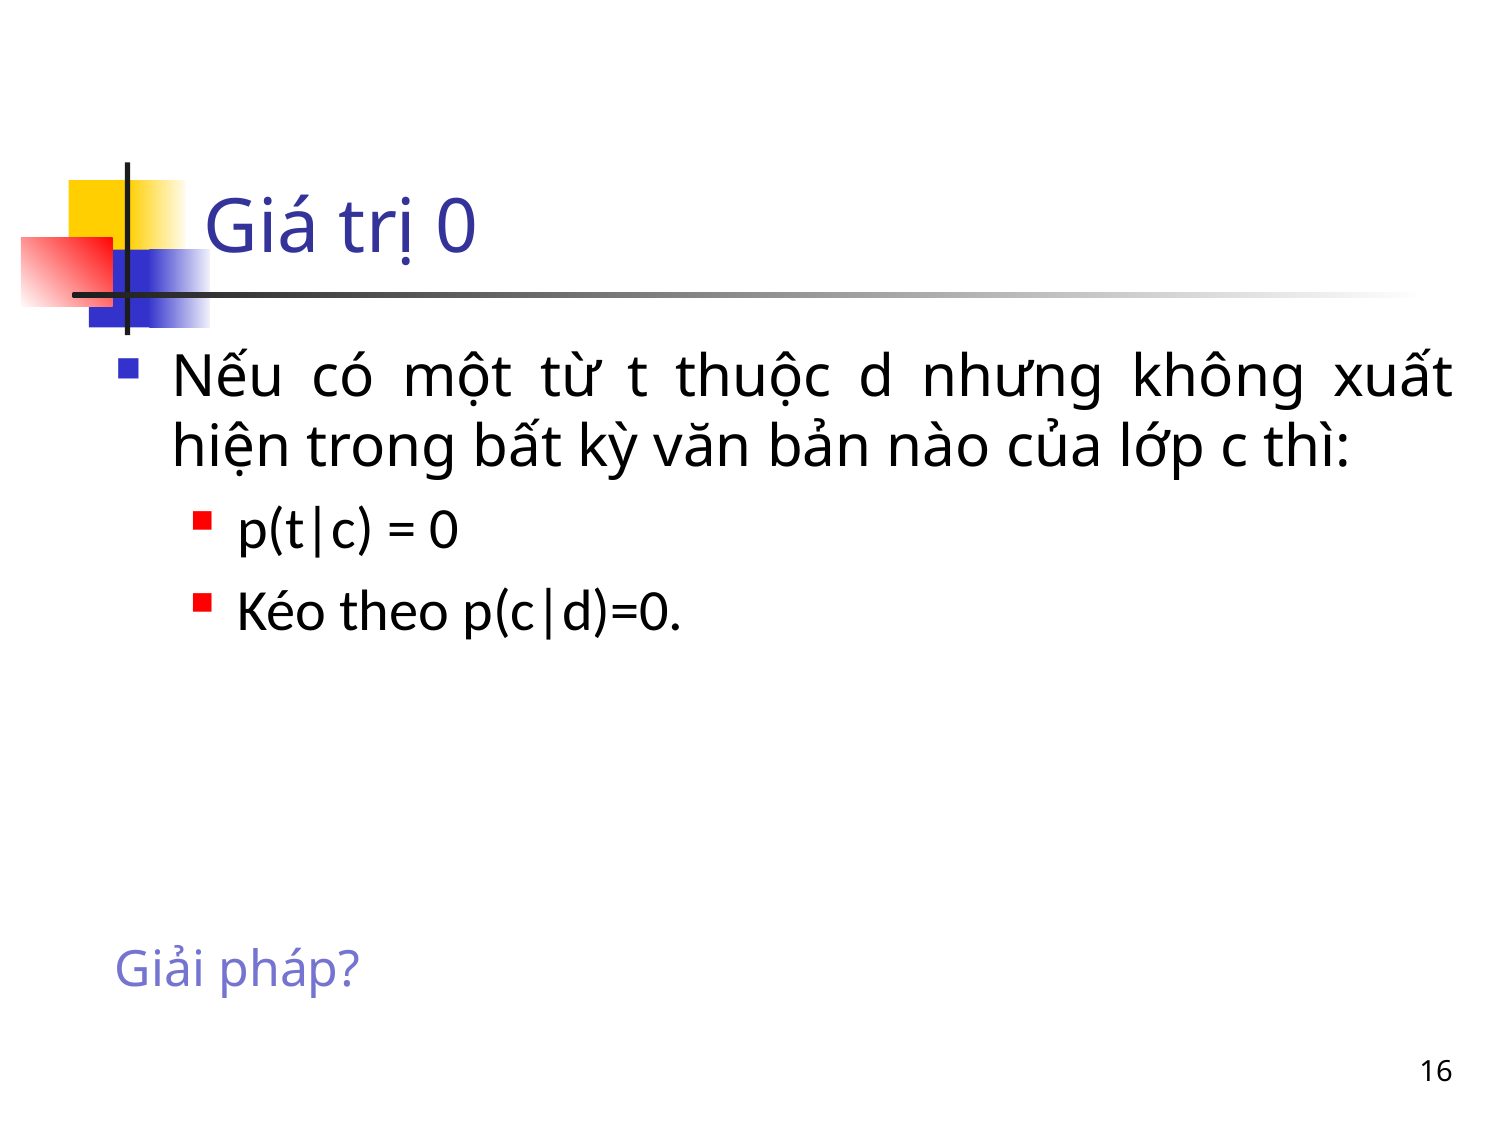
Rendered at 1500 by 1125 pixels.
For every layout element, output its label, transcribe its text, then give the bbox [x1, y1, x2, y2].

text_box Giải pháp? [100, 928, 1046, 1004]
list Nếu có một từ t thuộc d nhưng không xuất hiện trong bất kỳ văn bản nào của lớp c thì: p(t|c) = 0 Kéo theo p(c|d)=0. [100, 331, 1469, 1025]
slide_number <number> [1155, 1024, 1468, 1100]
title Giá trị 0 [188, 35, 1468, 275]
